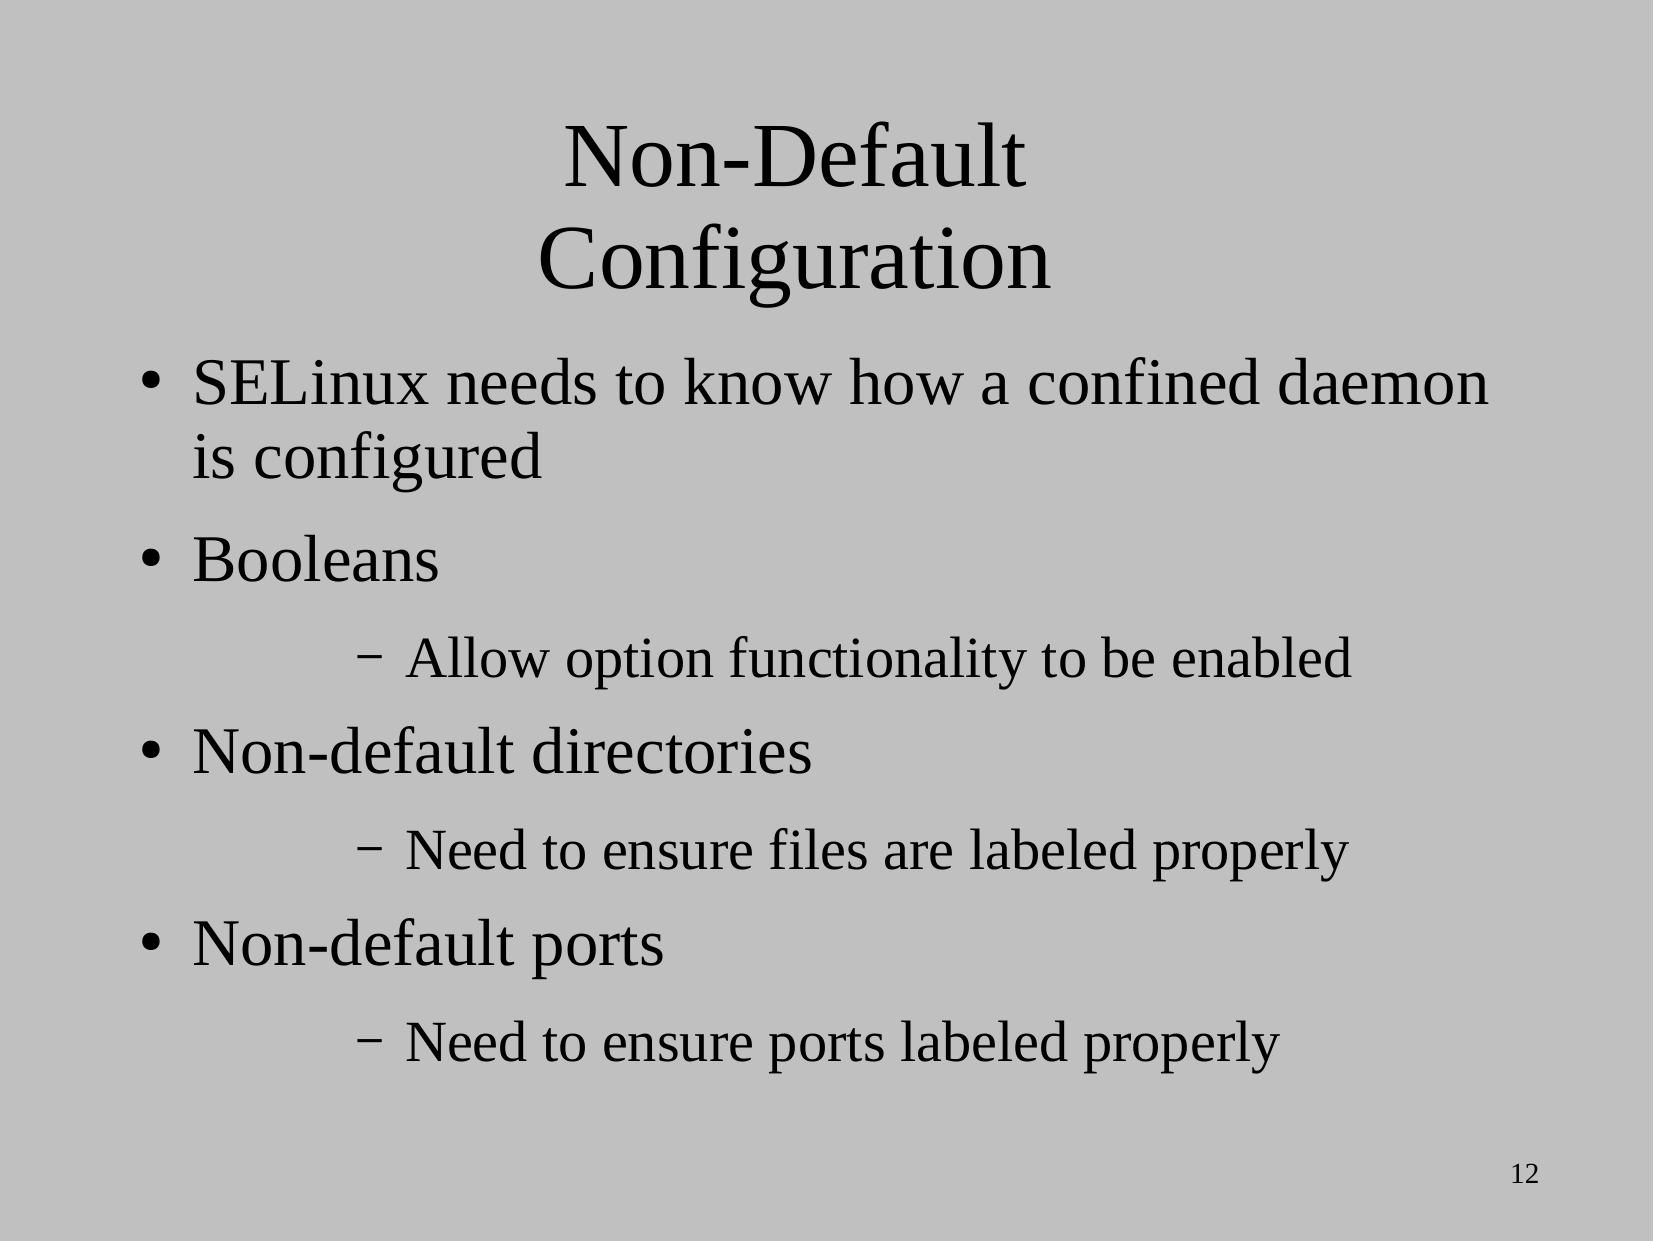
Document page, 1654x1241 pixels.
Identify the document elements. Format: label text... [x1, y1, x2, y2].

list SELinux needs to know how a confined daemon is configured Booleans Allow option functionality to be enabled Non-default directories Need to ensure files are labeled properly Non-default ports Need to ensure ports labeled properly [121, 344, 1534, 1164]
title Non-Default Configuration [312, 102, 1279, 310]
